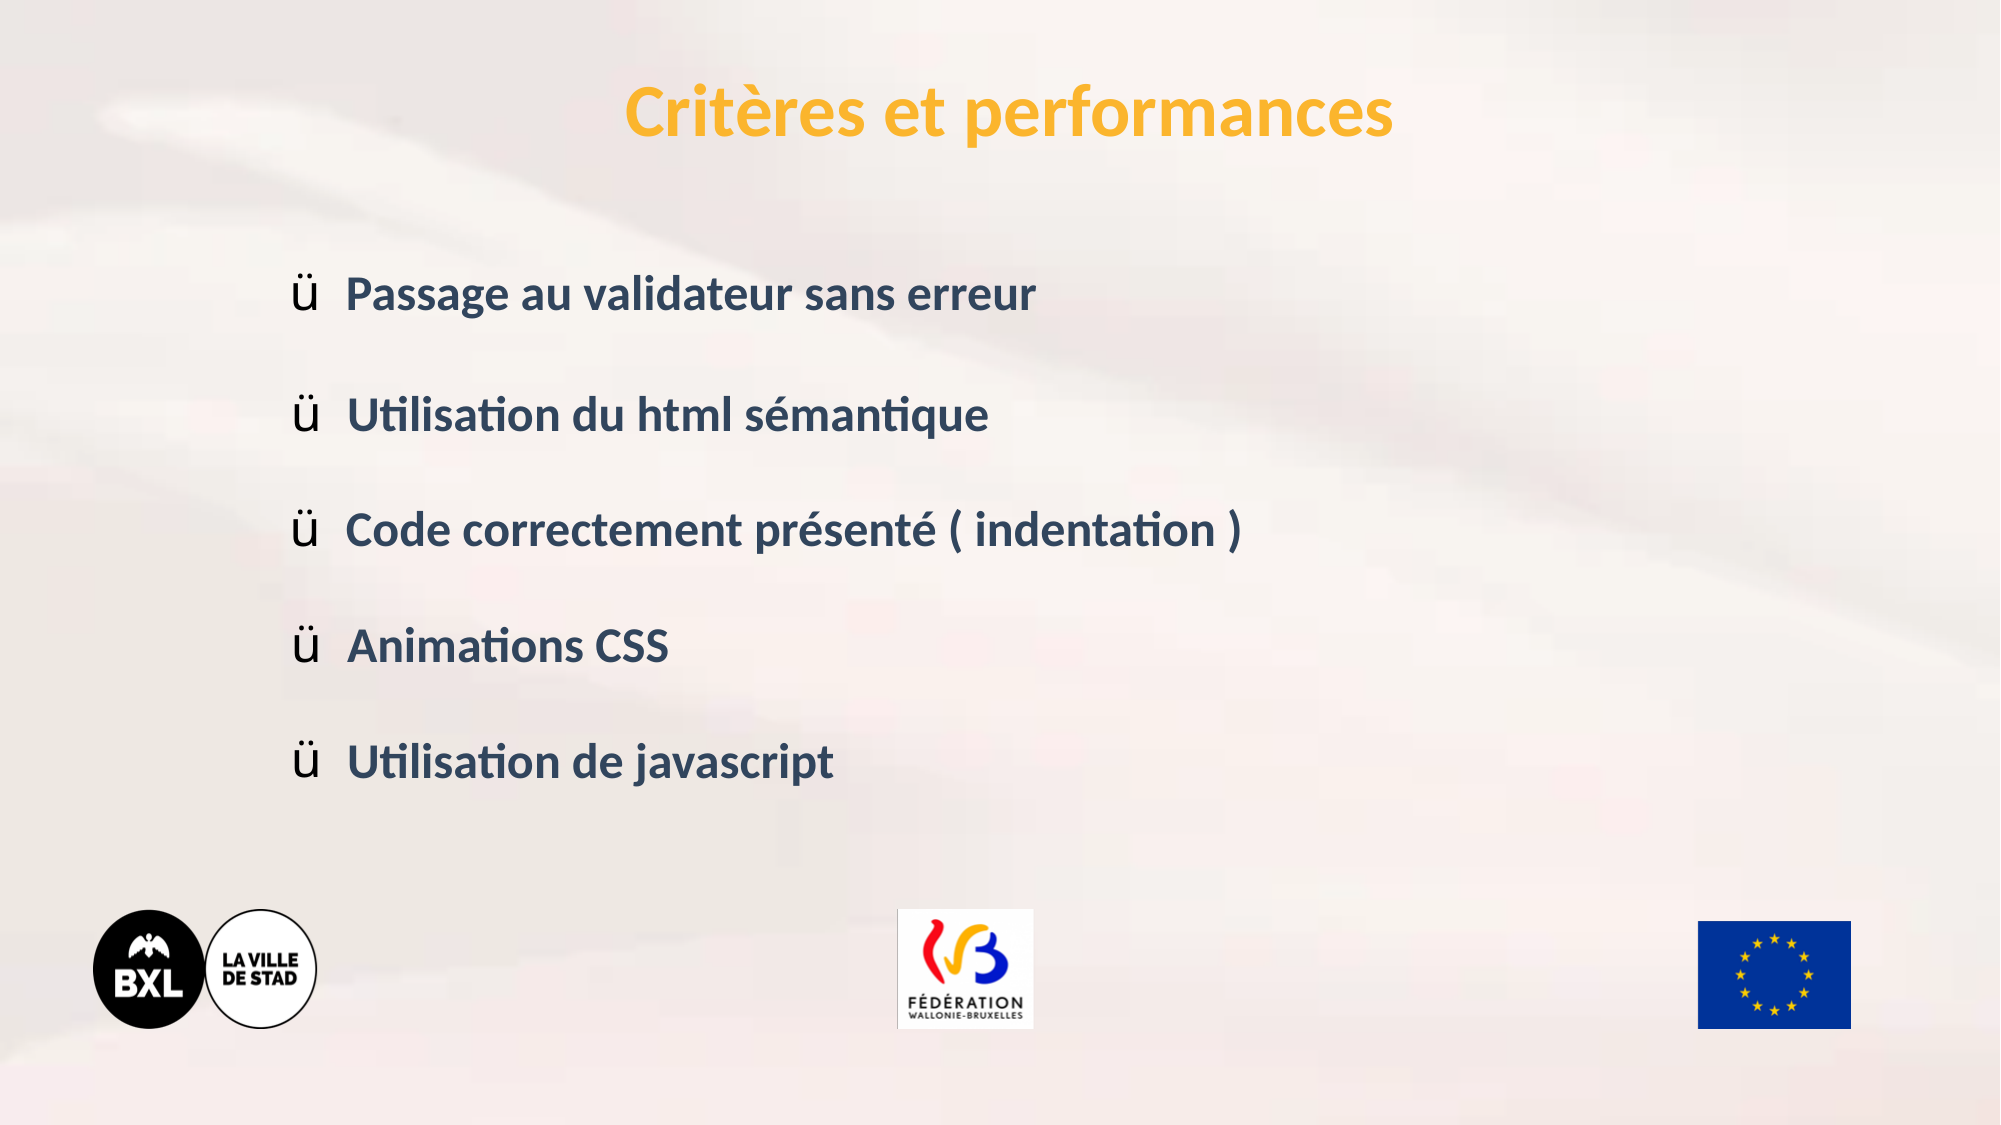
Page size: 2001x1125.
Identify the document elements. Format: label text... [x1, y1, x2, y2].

text_box Utilisation de javascript [275, 720, 1276, 797]
text_box Animations CSS [275, 605, 969, 681]
text_box Critères et performances [610, 53, 1611, 160]
picture [0, 0, 2000, 1125]
text_box Code correctement présenté ( indentation ) [274, 489, 1311, 565]
text_box Utilisation du html sémantique [275, 374, 1069, 450]
text_box Passage au validateur sans erreur [274, 253, 1055, 329]
